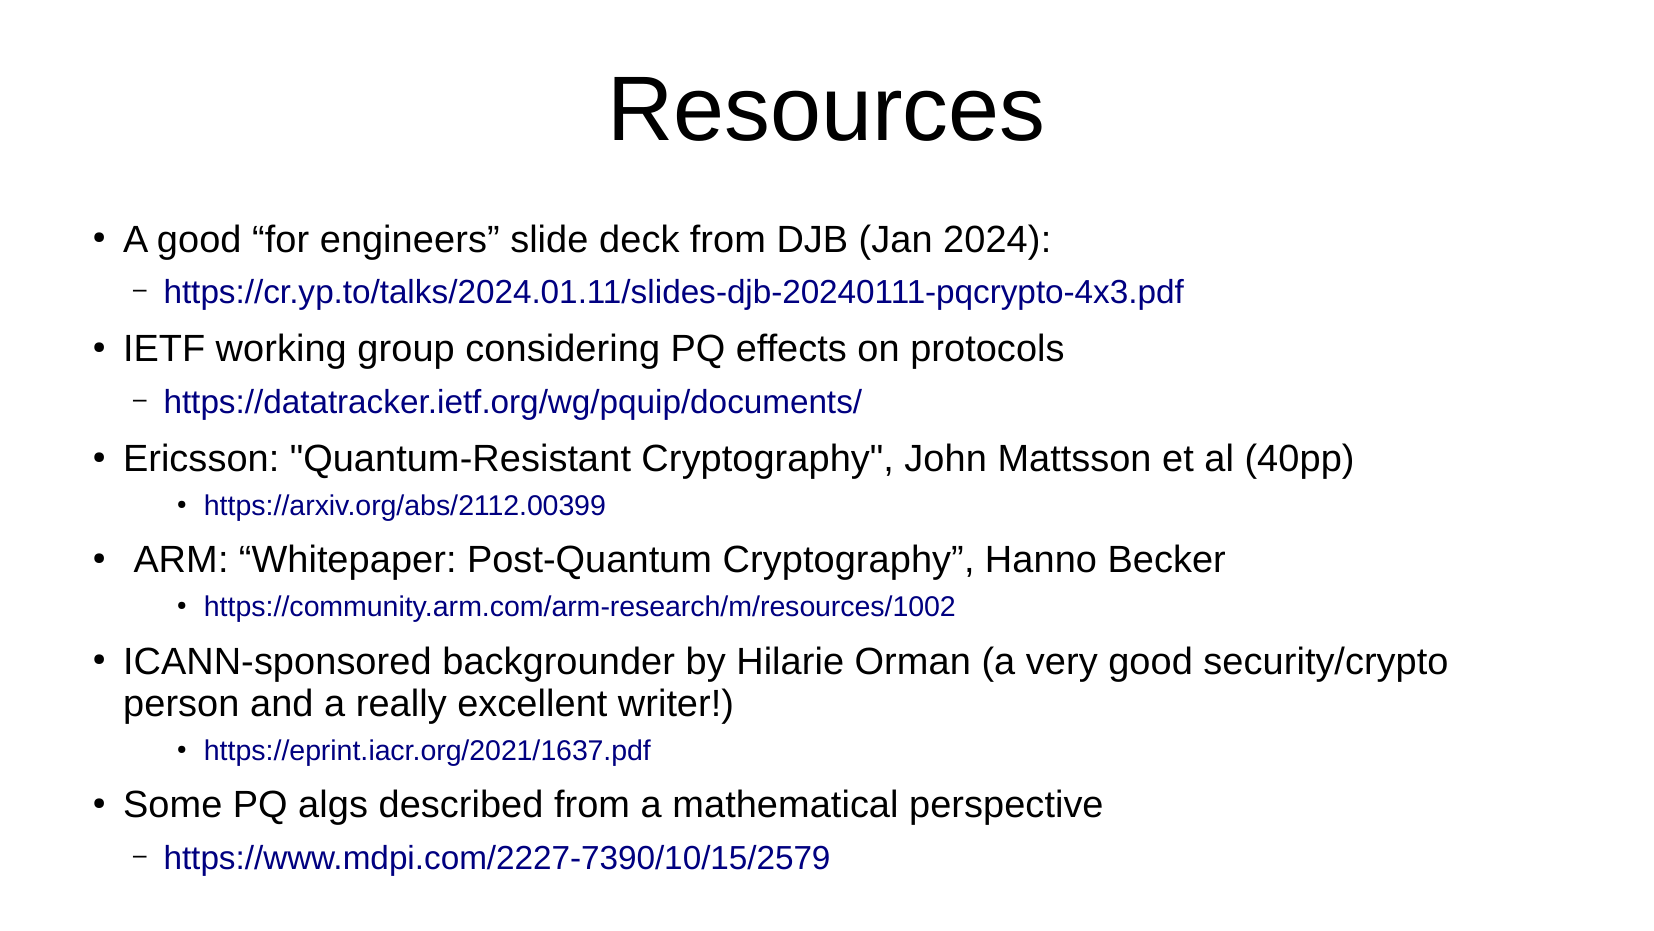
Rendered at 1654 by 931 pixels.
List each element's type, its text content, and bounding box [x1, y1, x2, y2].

title Resources [82, 31, 1571, 187]
list A good “for engineers” slide deck from DJB (Jan 2024): https://cr.yp.to/talks/2024.01.11/slides-djb-20240111-pqcrypto-4x3.pdf IETF working group considering PQ effects on protocols https://datatracker.ietf.org/wg/pquip/documents/ Ericsson: "Quantum-Resistant Cryptography", John Mattsson et al (40pp) https://arxiv.org/abs/2112.00399 ARM: “Whitepaper: Post-Quantum Cryptography”, Hanno Becker https://community.arm.com/arm-research/m/resources/1002 ICANN-sponsored backgrounder by Hilarie Orman (a very good security/crypto person and a really excellent writer!) https://eprint.iacr.org/2021/1637.pdf Some PQ algs described from a mathematical perspective https://www.mdpi.com/2227-7390/10/15/2579 [82, 217, 1571, 885]
